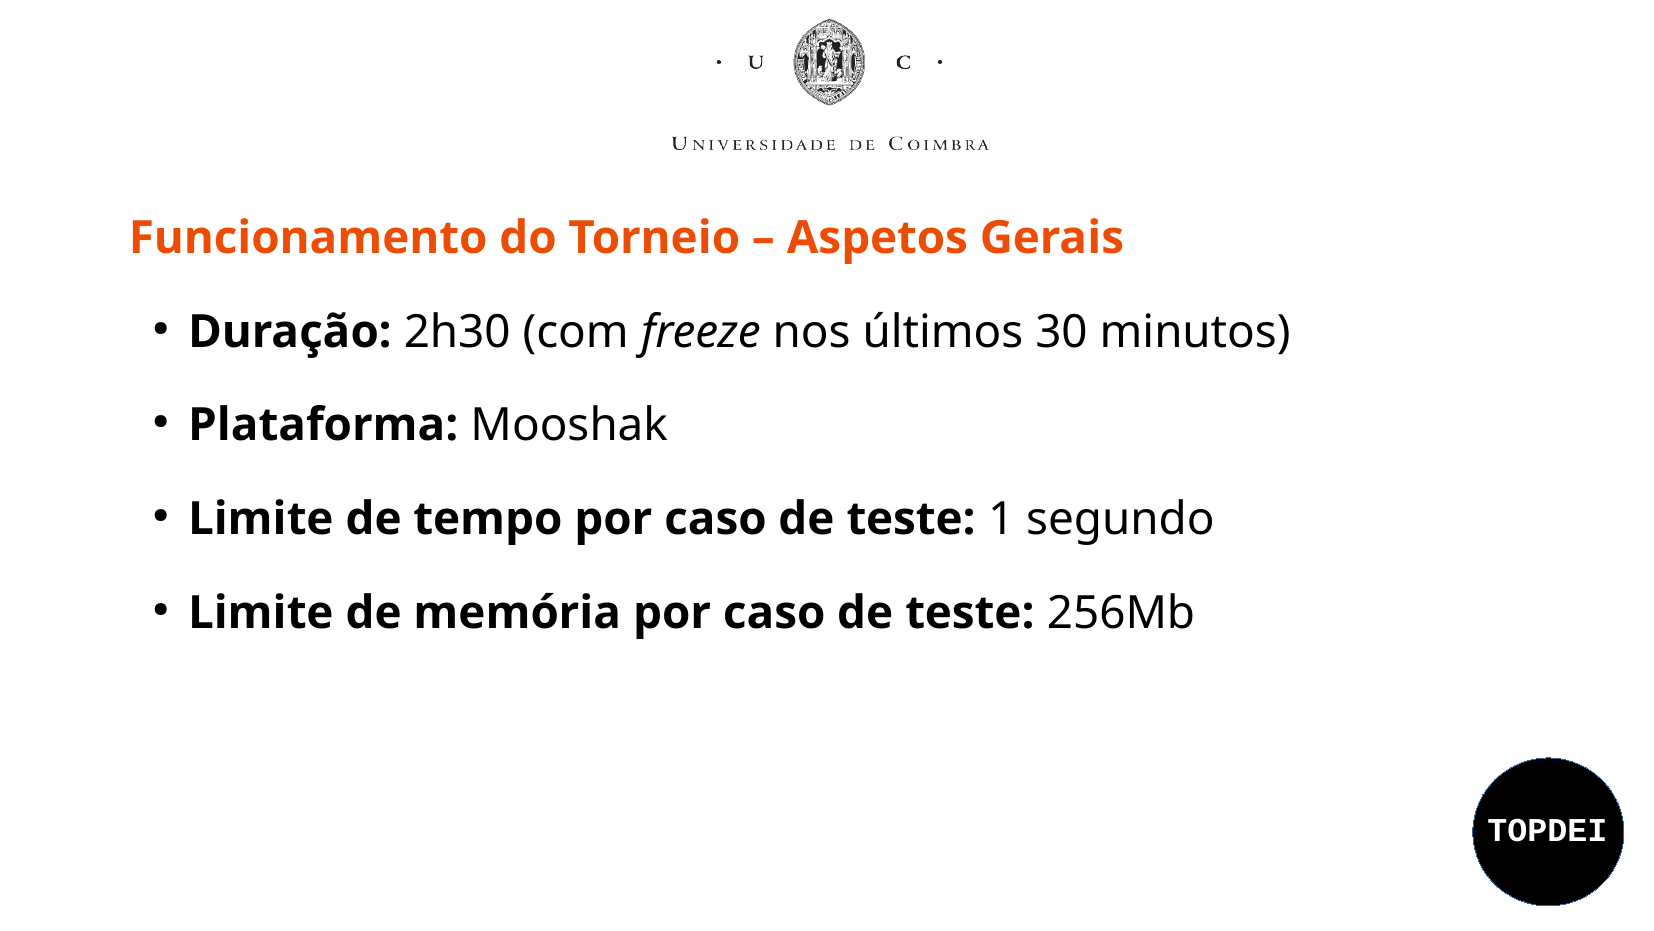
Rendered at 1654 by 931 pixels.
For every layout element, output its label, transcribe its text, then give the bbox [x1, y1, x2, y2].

picture [641, 0, 1013, 200]
text_box [1477, 757, 1620, 806]
text_box [1484, 871, 1613, 906]
text_box Funcionamento do Torneio – Aspetos Gerais Duração: 2h30 (com freeze nos últimos 30 minutos) Plataforma: Mooshak Limite de tempo por caso de teste: 1 segundo Limite de memória por caso de teste: 256Mb [114, 196, 1540, 842]
text_box TOPDEI [1472, 806, 1628, 871]
